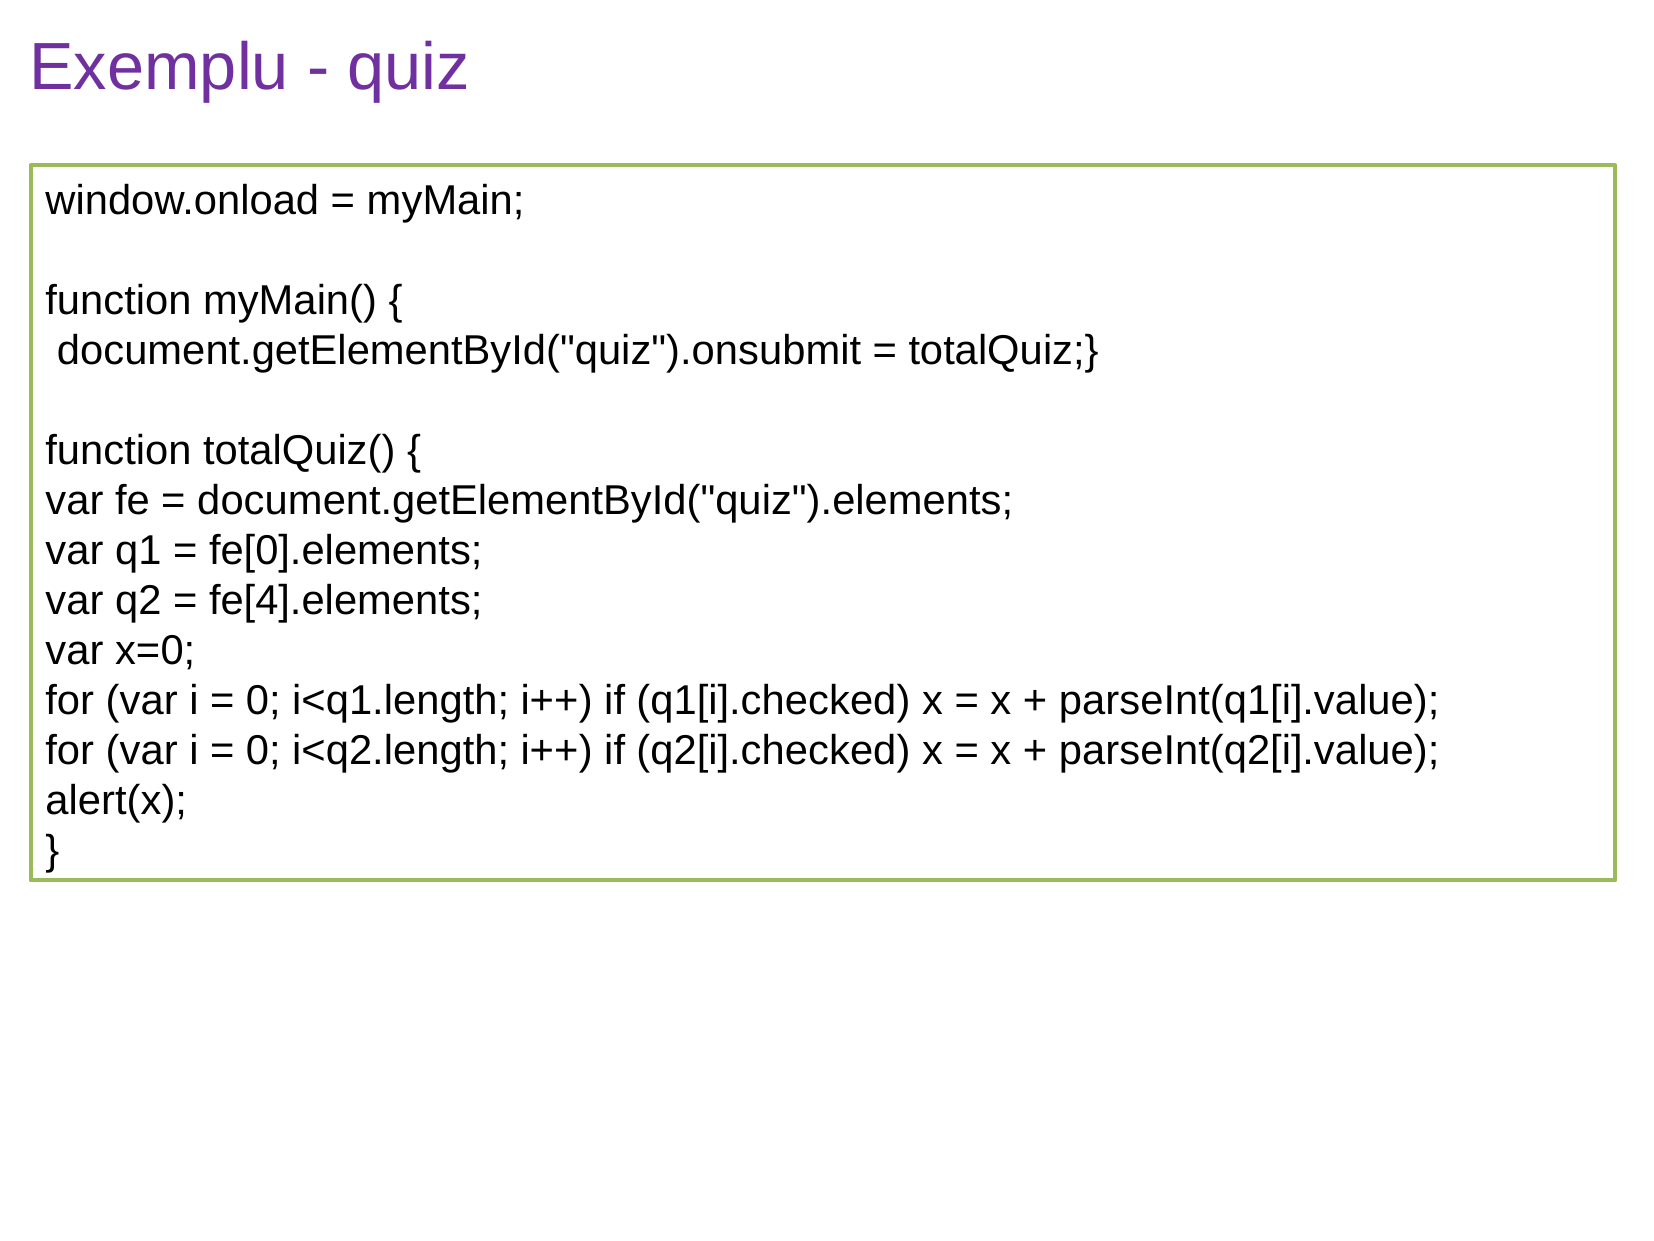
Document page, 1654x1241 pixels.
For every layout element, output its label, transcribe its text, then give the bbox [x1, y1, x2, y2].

text_box window.onload = myMain; function myMain() { document.getElementById("quiz").onsubmit = totalQuiz;} function totalQuiz() { var fe = document.getElementById("quiz").elements; var q1 = fe[0].elements; var q2 = fe[4].elements; var x=0; for (var i = 0; i<q1.length; i++) if (q1[i].checked) x = x + parseInt(q1[i].value); for (var i = 0; i<q2.length; i++) if (q2[i].checked) x = x + parseInt(q2[i].value); alert(x); } [30, 165, 1616, 881]
text_box Exemplu - quiz [14, 15, 1654, 751]
